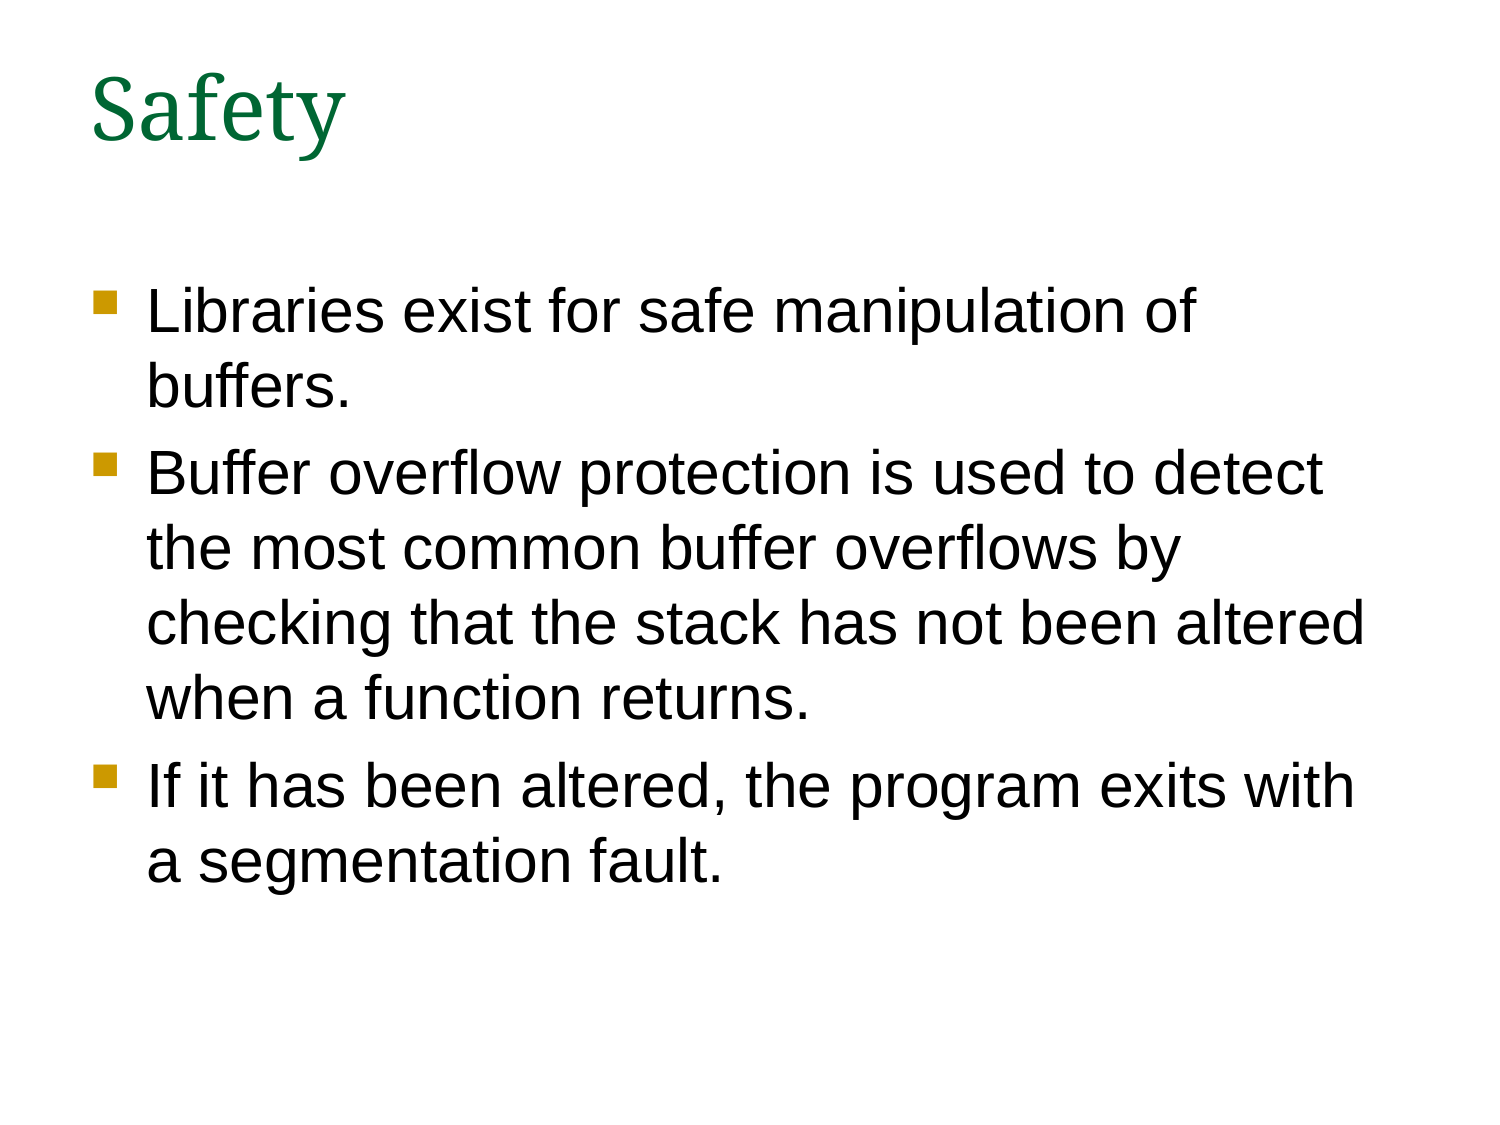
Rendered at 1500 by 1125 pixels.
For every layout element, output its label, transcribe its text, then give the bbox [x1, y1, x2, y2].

title Safety [75, 45, 1425, 233]
list Libraries exist for safe manipulation of buffers. Buffer overflow protection is used to detect the most common buffer overflows by checking that the stack has not been altered when a function returns. If it has been altered, the program exits with a segmentation fault. [75, 262, 1425, 1006]
